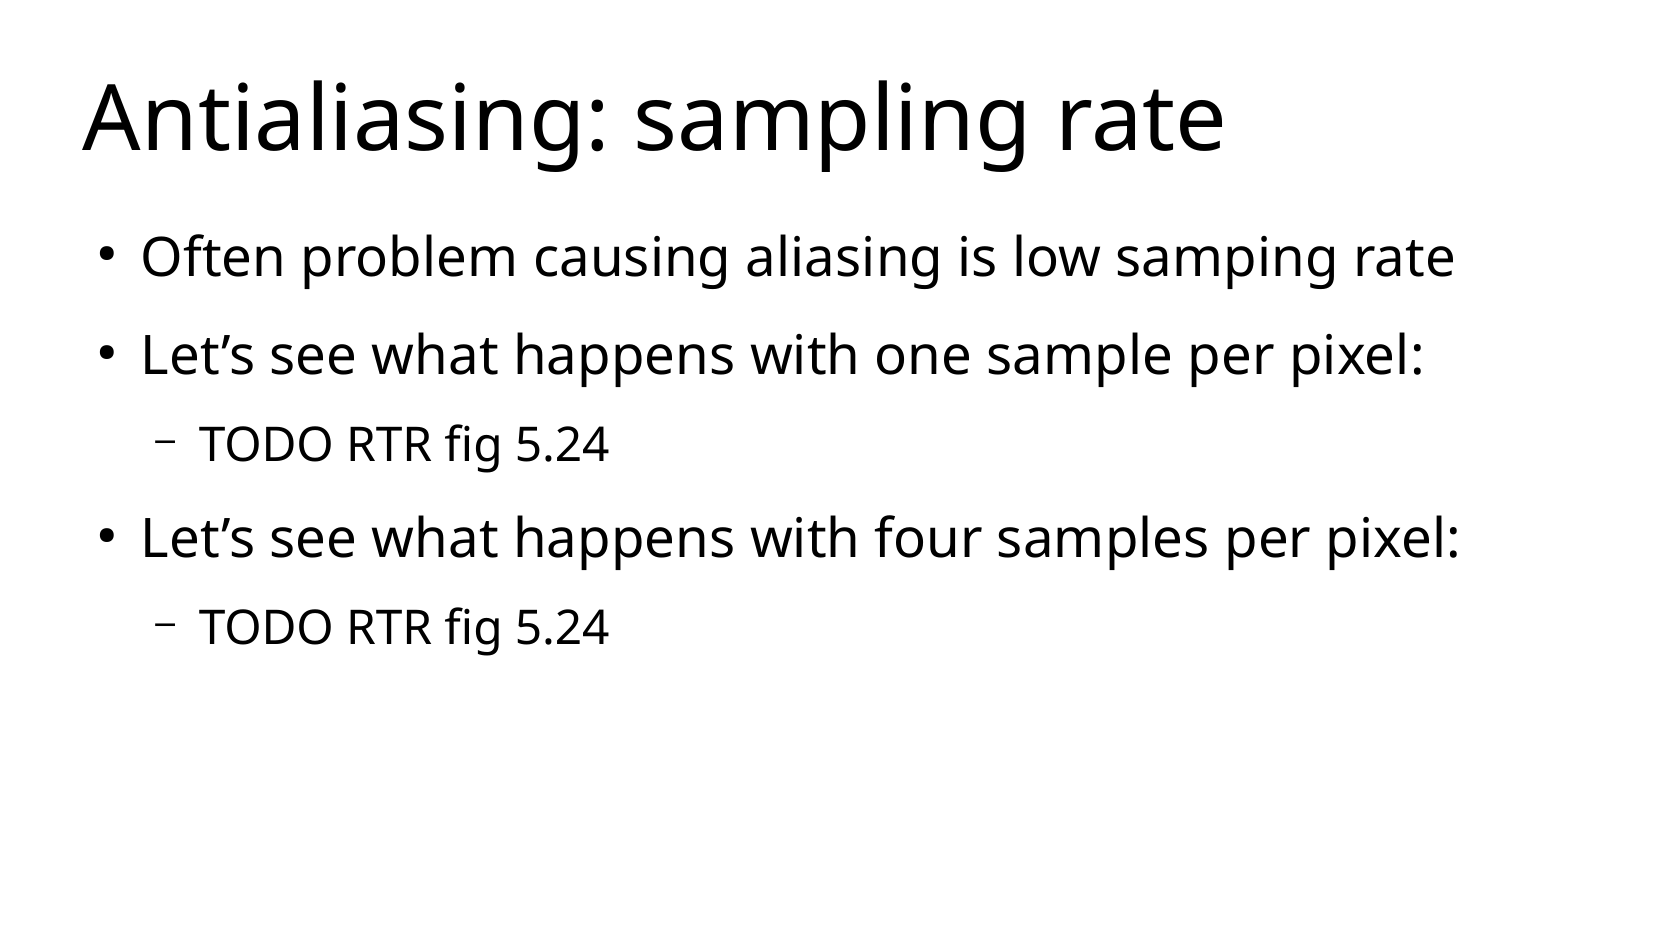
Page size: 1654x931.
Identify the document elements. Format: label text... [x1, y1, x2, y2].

title Antialiasing: sampling rate [82, 37, 1571, 193]
list Often problem causing aliasing is low samping rate Let’s see what happens with one sample per pixel: TODO RTR fig 5.24 Let’s see what happens with four samples per pixel: TODO RTR fig 5.24 [82, 217, 1571, 758]
